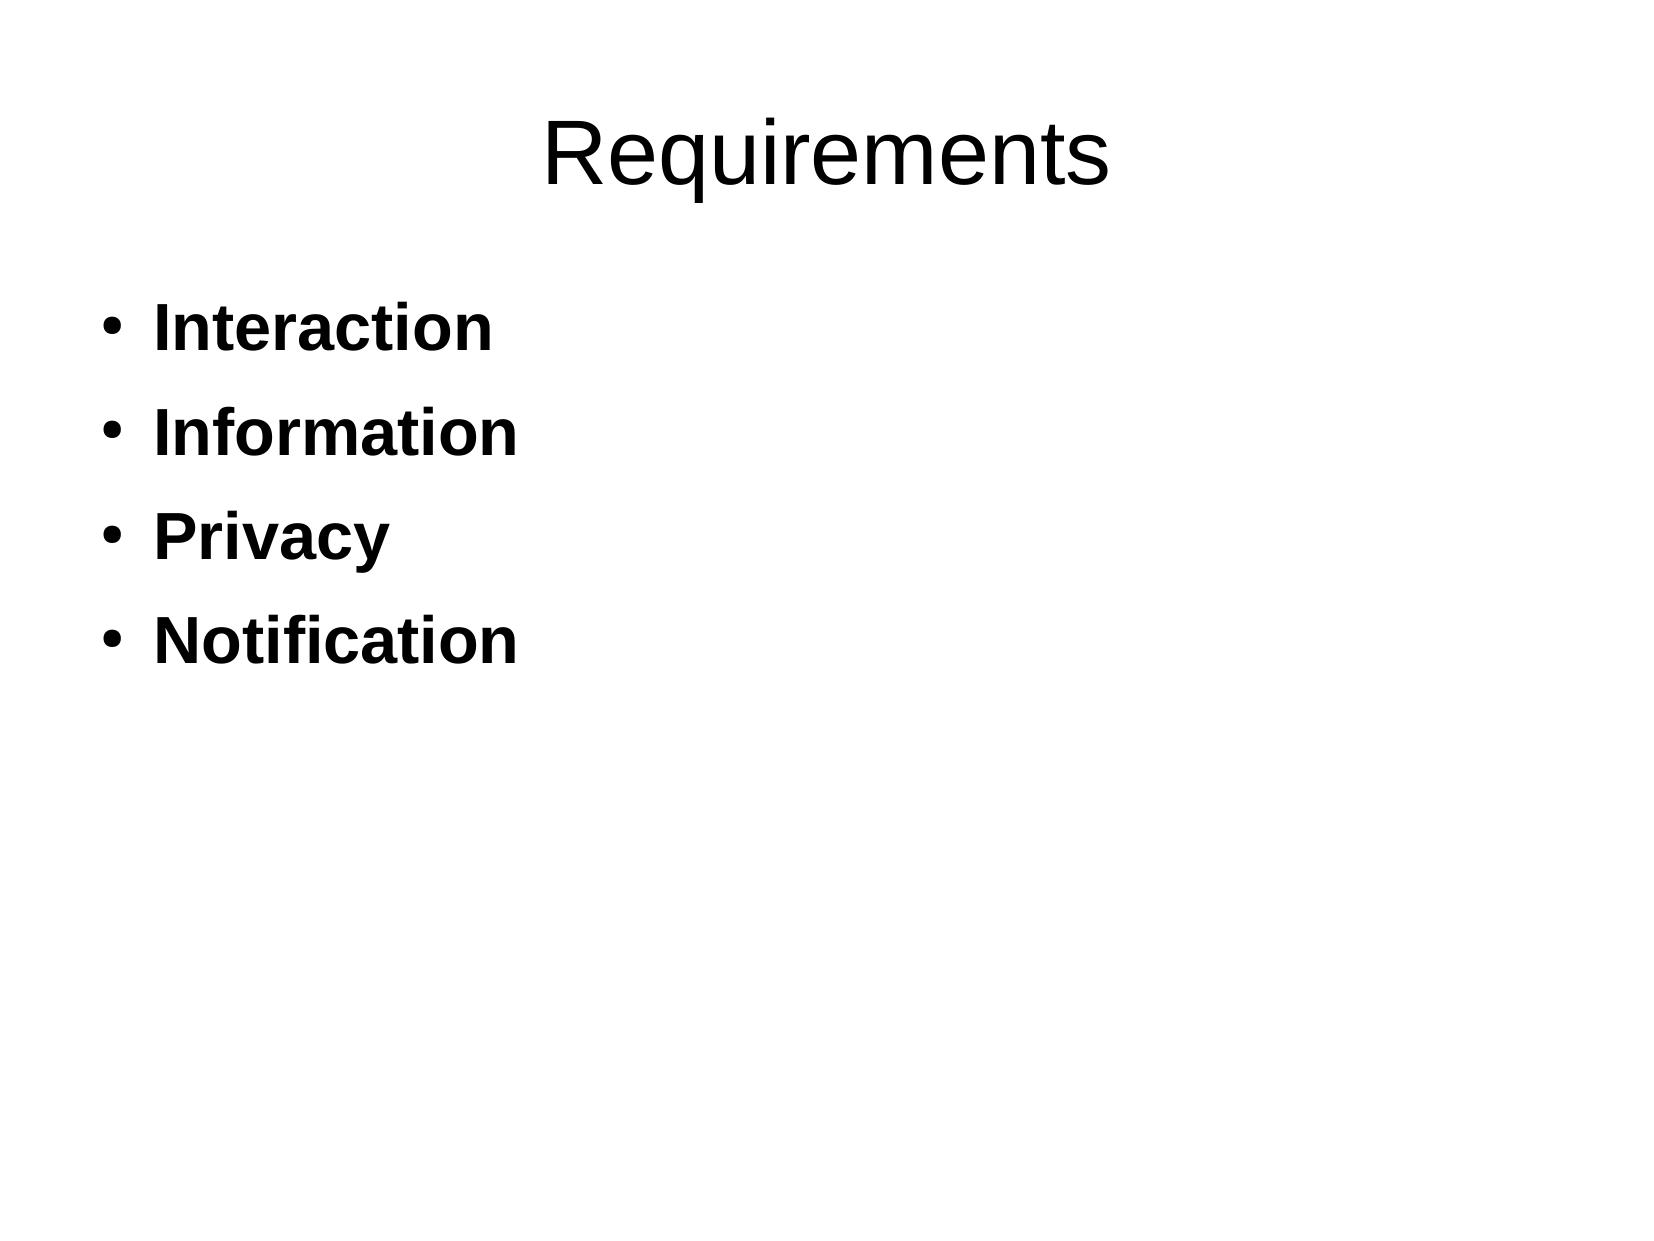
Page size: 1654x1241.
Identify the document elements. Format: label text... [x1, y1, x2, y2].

title Requirements [82, 49, 1571, 257]
list Interaction Information Privacy Notification [82, 290, 1571, 1010]
